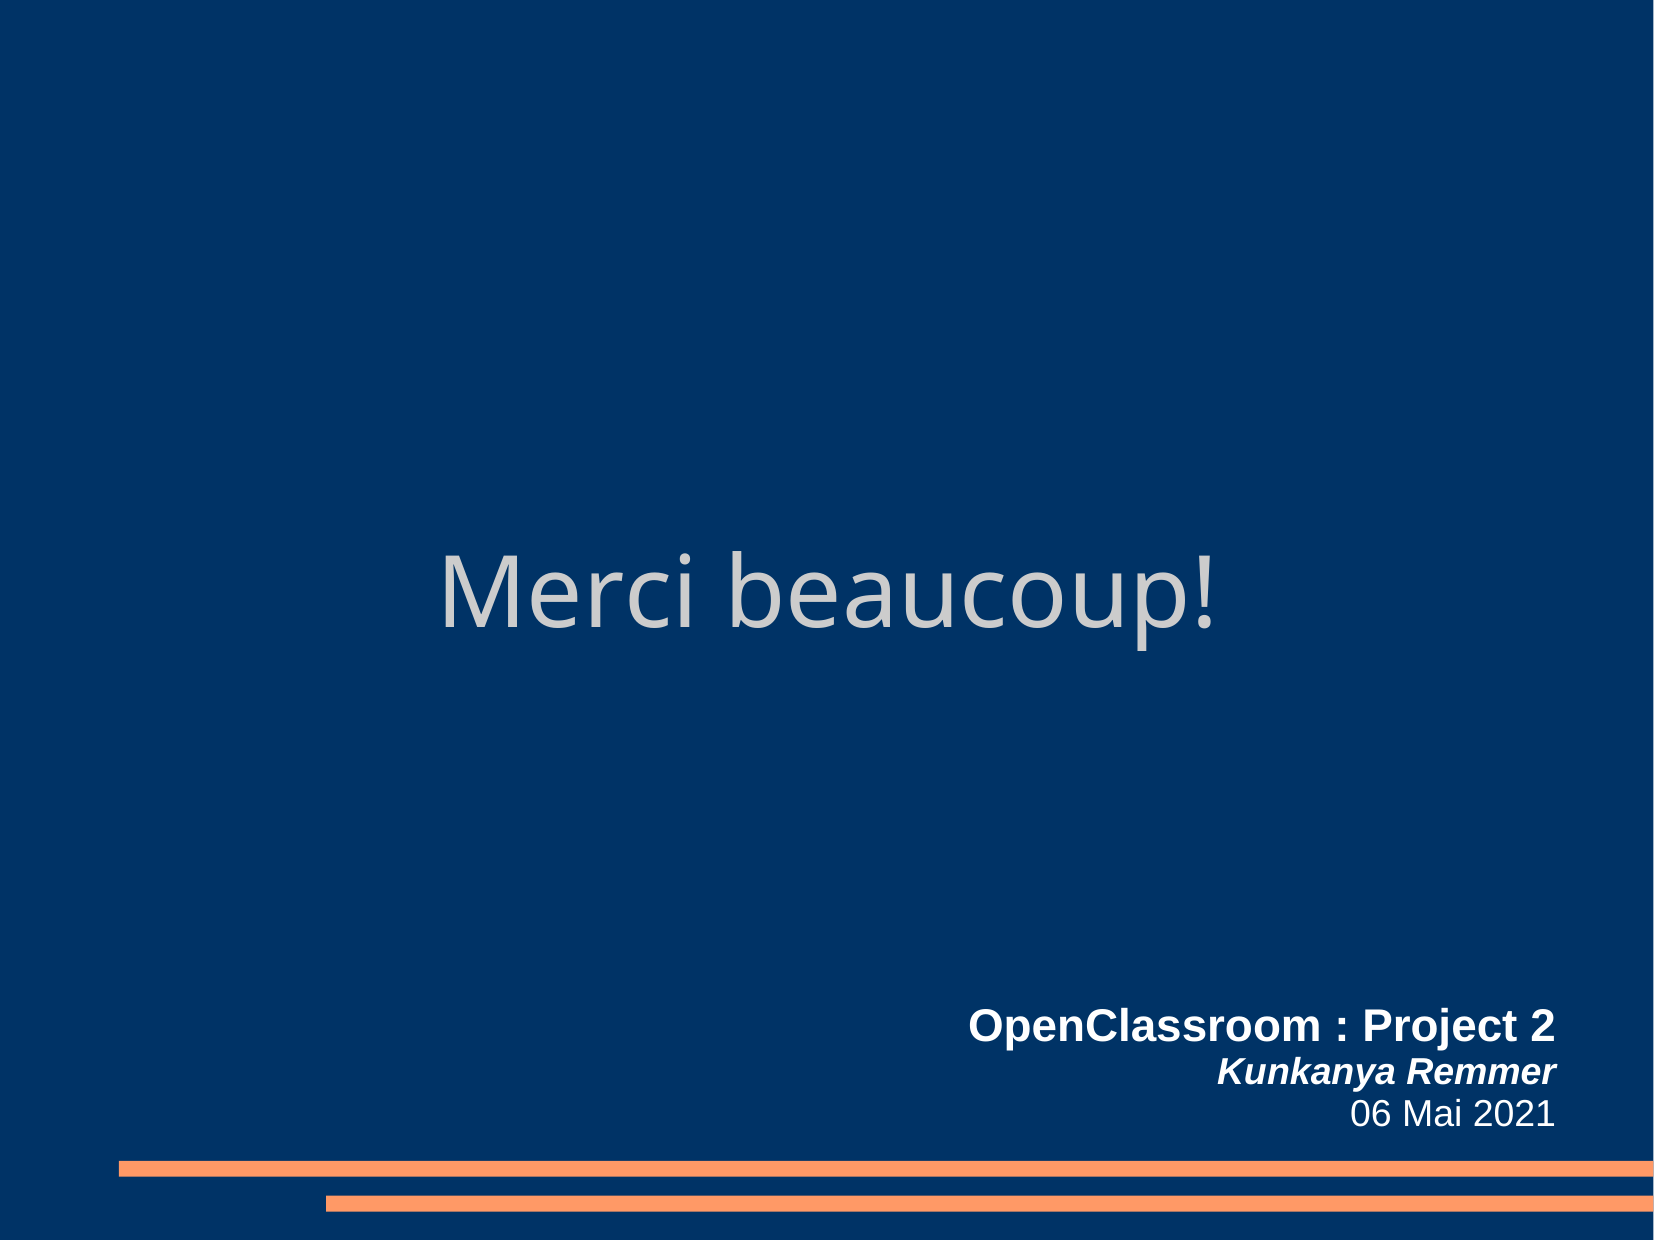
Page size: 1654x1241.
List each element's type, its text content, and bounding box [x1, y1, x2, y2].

text_box OpenClassroom : Project 2 Kunkanya Remmer 06 Mai 2021 [953, 992, 1571, 1145]
text_box Merci beaucoup! [121, 46, 1534, 1132]
